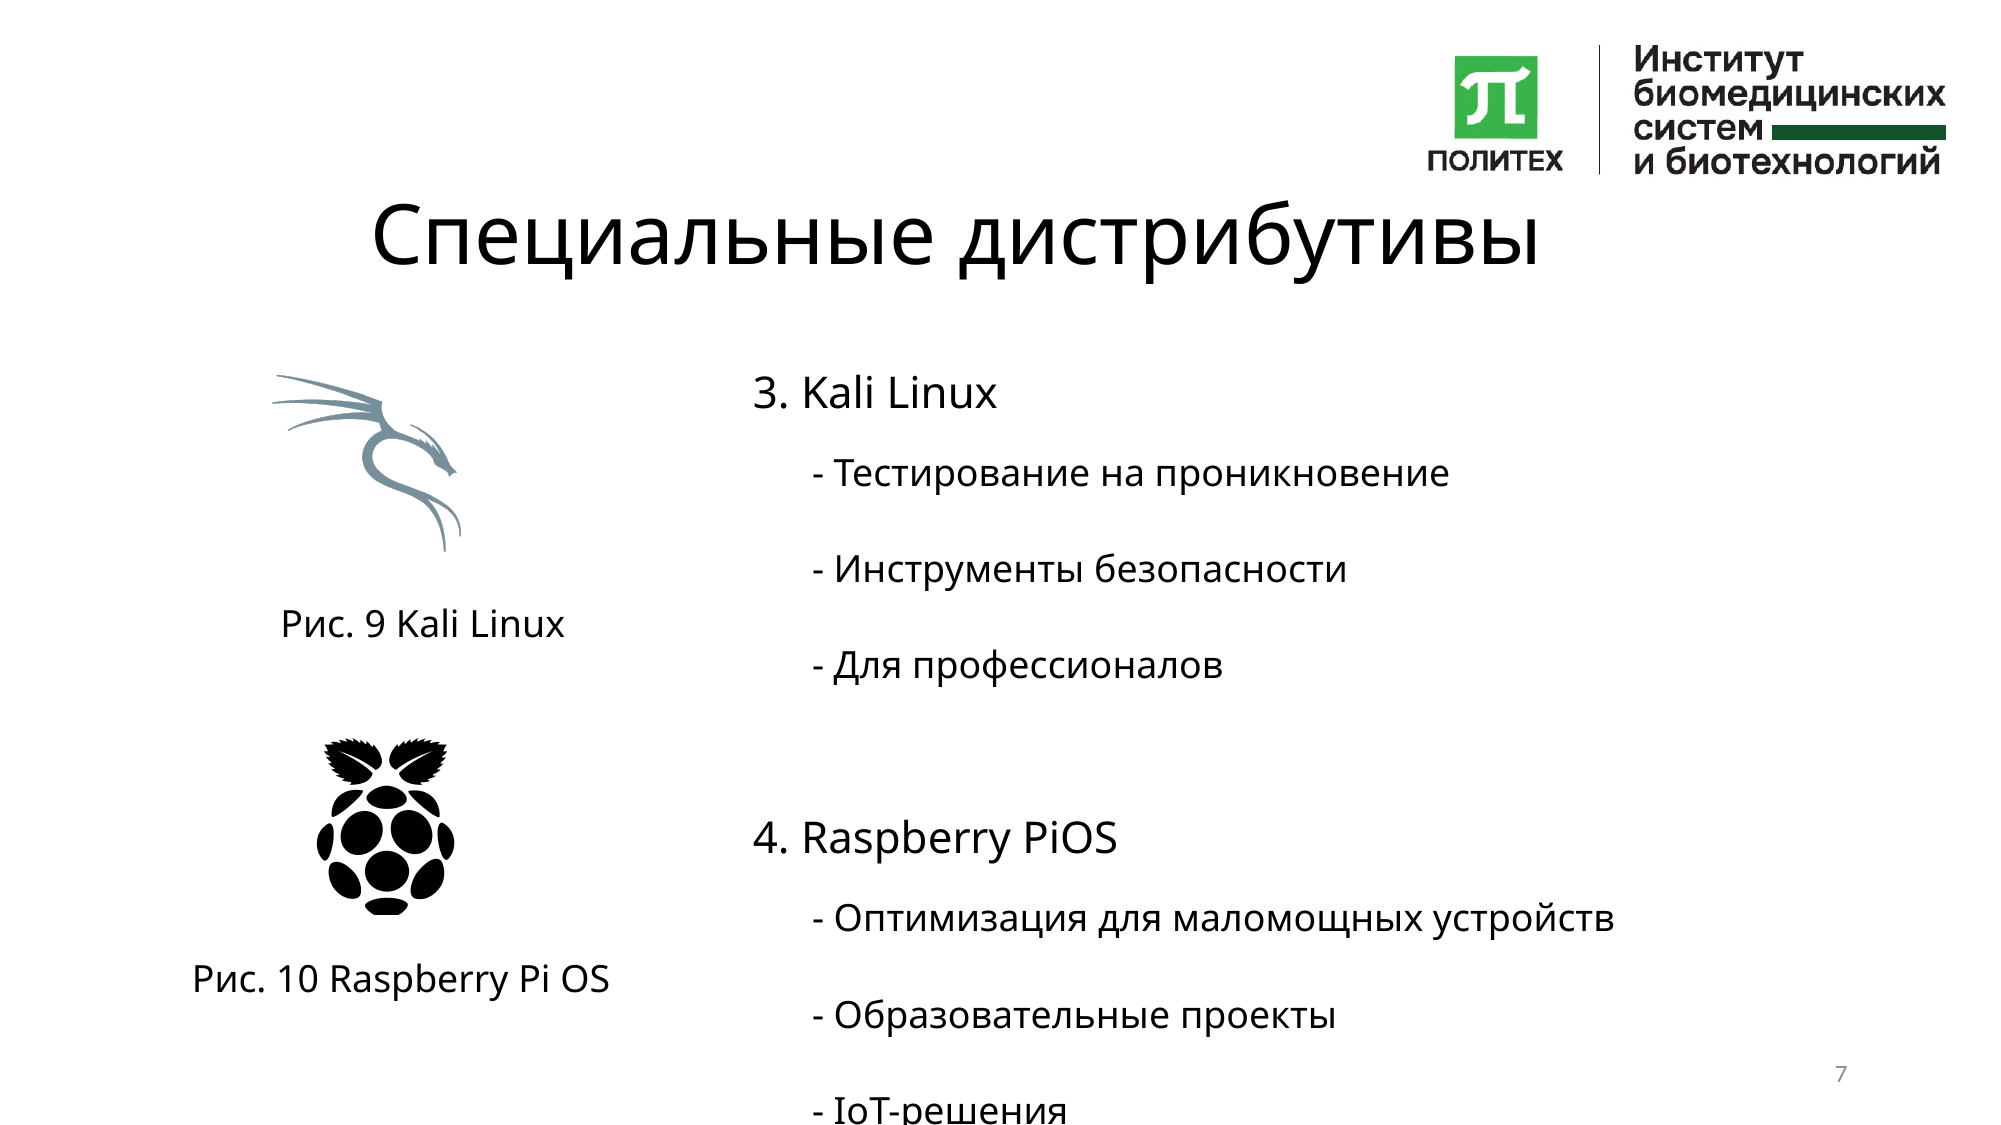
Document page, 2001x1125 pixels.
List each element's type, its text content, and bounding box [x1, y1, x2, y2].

text_box Рис. 9 Kali Linux [265, 590, 621, 690]
picture [295, 738, 473, 915]
text_box Рис. 10 Raspberry Pi OS [177, 944, 650, 1047]
text_box 3. Kali Linux - Тестирование на проникновение - Инструменты безопасности - Для профессионалов 4. Raspberry PiOS - Оптимизация для маломощных устройств - Образовательные проекты - IoT-решения [738, 354, 2000, 1074]
picture [265, 362, 465, 562]
picture [1387, 23, 1976, 207]
title Специальные дистрибутивы [206, 126, 1707, 339]
